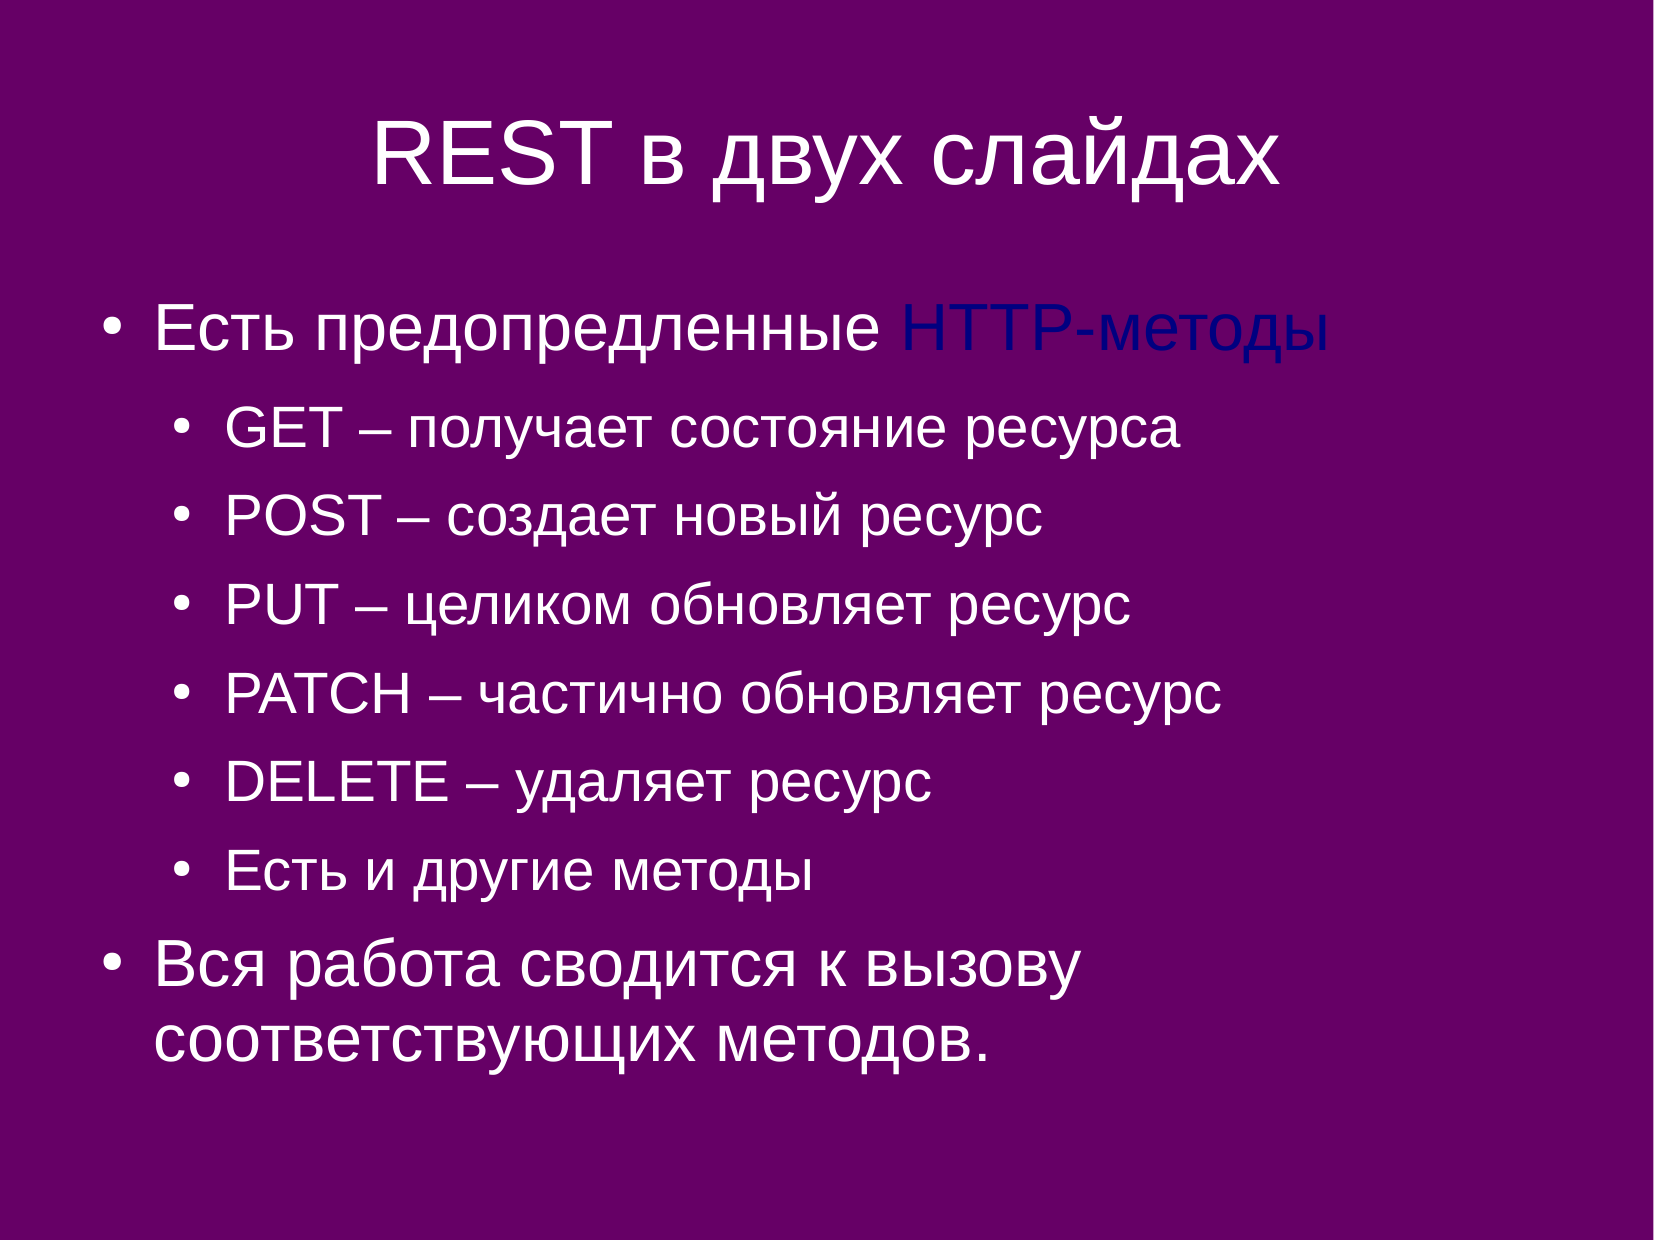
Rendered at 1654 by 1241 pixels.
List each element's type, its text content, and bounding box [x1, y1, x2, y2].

title REST в двух слайдах [82, 49, 1571, 257]
list Есть предопредленные HTTP-методы GET – получает состояние ресурса POST – создает новый ресурс PUT – целиком обновляет ресурс PATCH – частично обновляет ресурс DELETE – удаляет ресурс Есть и другие методы Вся работа сводится к вызову соответствующих методов. [82, 290, 1571, 1179]
